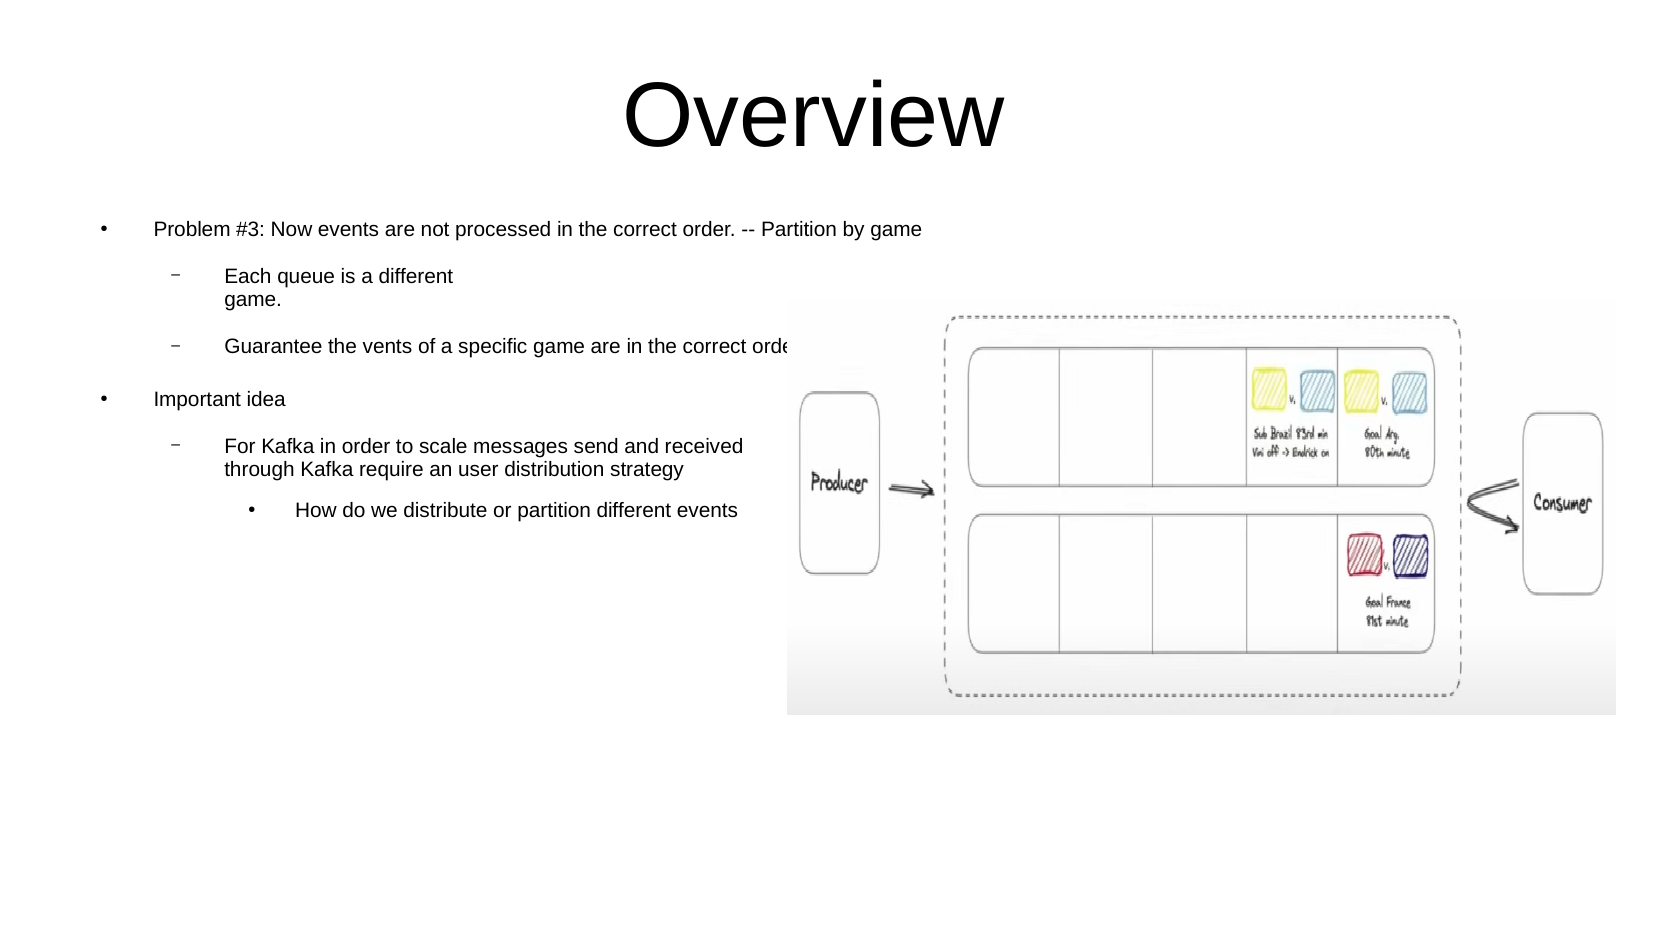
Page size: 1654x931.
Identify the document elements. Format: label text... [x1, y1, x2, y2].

picture [787, 299, 1616, 715]
title Overview [82, 37, 1571, 193]
list Problem #3: Now events are not processed in the correct order. -- Partition by game Each queue is a different game. Guarantee the vents of a specific game are in the correct order Important idea For Kafka in order to scale messages send and received through Kafka require an user distribution strategy How do we distribute or partition different events [82, 217, 1571, 758]
